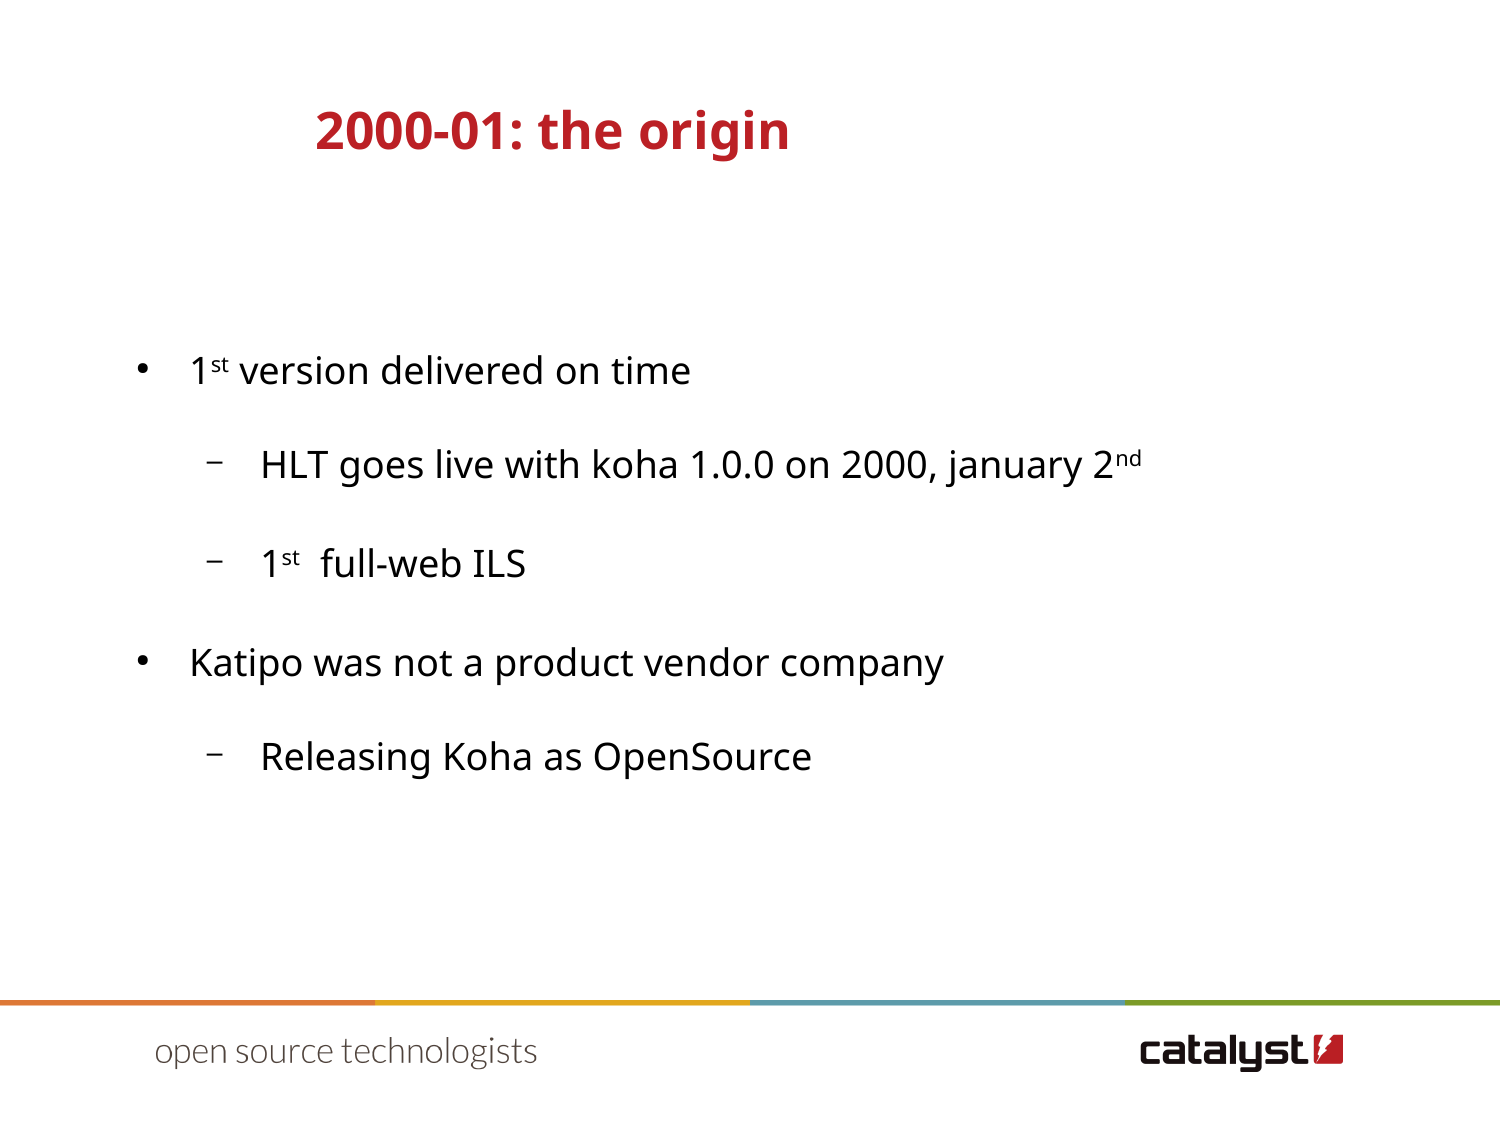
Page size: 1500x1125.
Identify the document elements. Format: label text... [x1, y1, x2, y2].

list 1st version delivered on time HLT goes live with koha 1.0.0 on 2000, january 2nd 1st full-web ILS Katipo was not a product vendor company Releasing Koha as OpenSource [118, 317, 1382, 1061]
picture [0, 1000, 1500, 1072]
title 2000-01: the origin [315, 0, 1463, 260]
